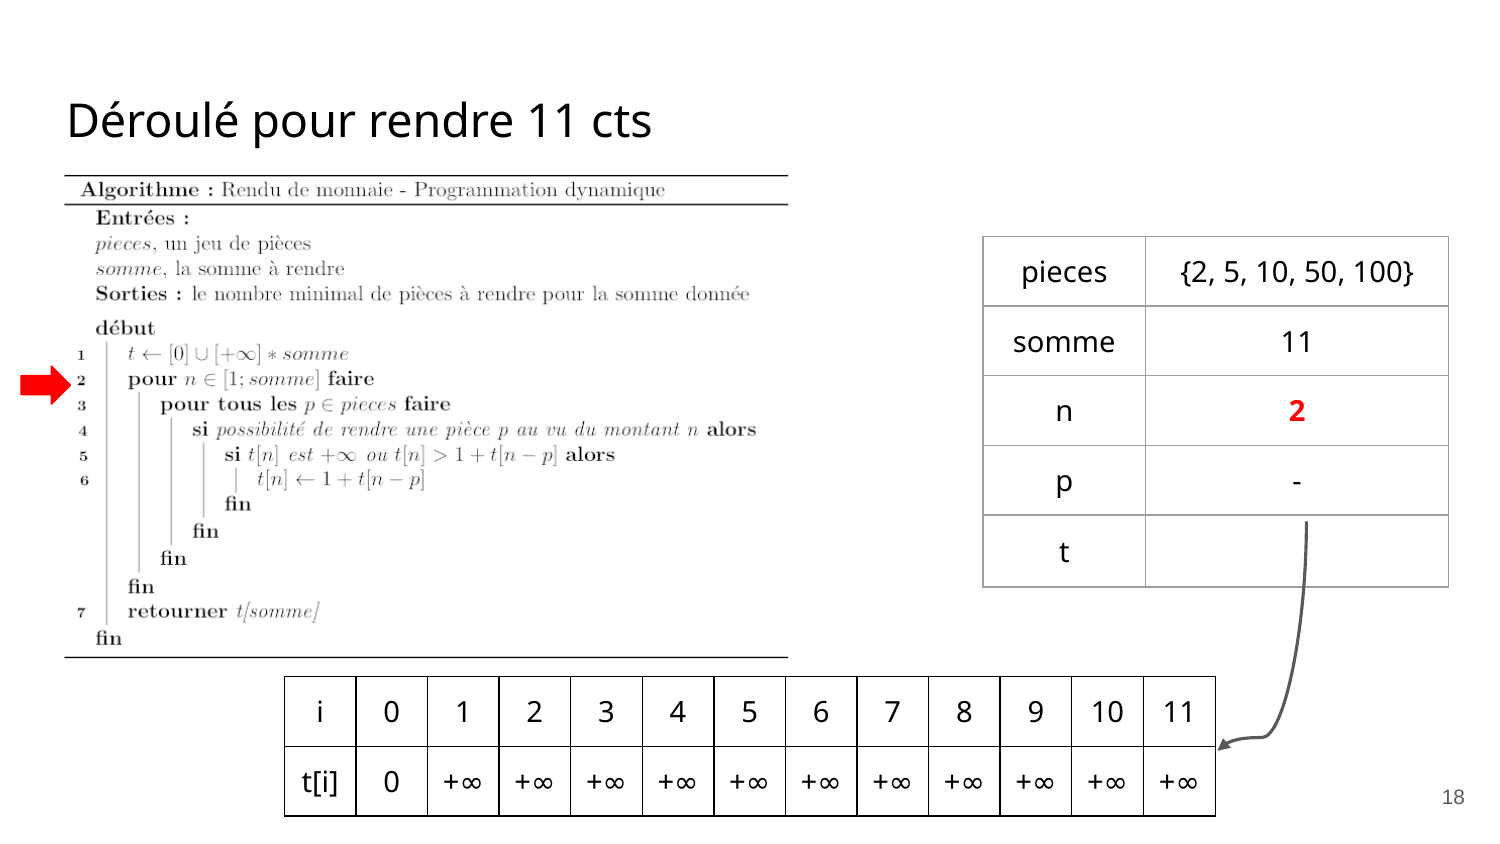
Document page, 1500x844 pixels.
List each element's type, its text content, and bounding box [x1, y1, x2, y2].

table_header 7 [858, 677, 928, 746]
table_header 11 [1144, 677, 1215, 746]
table_header 4 [643, 677, 713, 746]
table_cell n [984, 376, 1145, 445]
table_cell +∞ [643, 747, 713, 815]
table_cell - [1146, 446, 1448, 514]
table_header 6 [786, 677, 856, 746]
table_header 2 [500, 677, 570, 746]
table_header 3 [571, 677, 642, 746]
table_header 1 [428, 677, 498, 746]
slide_number <numéro> [1389, 764, 1480, 830]
table_header 10 [1072, 677, 1143, 746]
table_header 9 [1001, 677, 1071, 746]
title Déroulé pour rendre 11 cts [51, 72, 1449, 167]
table_header pieces [984, 237, 1145, 305]
table_cell p [984, 446, 1145, 514]
text_box [21, 366, 71, 405]
table_header 0 [357, 677, 427, 746]
picture [63, 173, 789, 660]
table_header 8 [929, 677, 999, 746]
table_cell +∞ [428, 747, 498, 815]
table_cell +∞ [500, 747, 570, 815]
table_cell 0 [357, 747, 427, 815]
table_header {2, 5, 10, 50, 100} [1146, 237, 1448, 305]
table_cell somme [984, 307, 1145, 375]
table_cell +∞ [1001, 747, 1071, 815]
table_cell +∞ [715, 747, 785, 815]
table_cell +∞ [858, 747, 928, 815]
table_header i [285, 677, 355, 746]
table_cell +∞ [786, 747, 856, 815]
table_cell +∞ [929, 747, 999, 815]
table_cell +∞ [1072, 747, 1143, 815]
table_cell t [984, 516, 1145, 586]
table_cell +∞ [1144, 747, 1215, 815]
table_cell 11 [1146, 307, 1448, 375]
table_cell [1146, 516, 1448, 586]
table_cell 2 [1146, 376, 1448, 445]
table_cell +∞ [571, 747, 642, 815]
table_header 5 [715, 677, 785, 746]
table_cell t[i] [285, 747, 355, 815]
